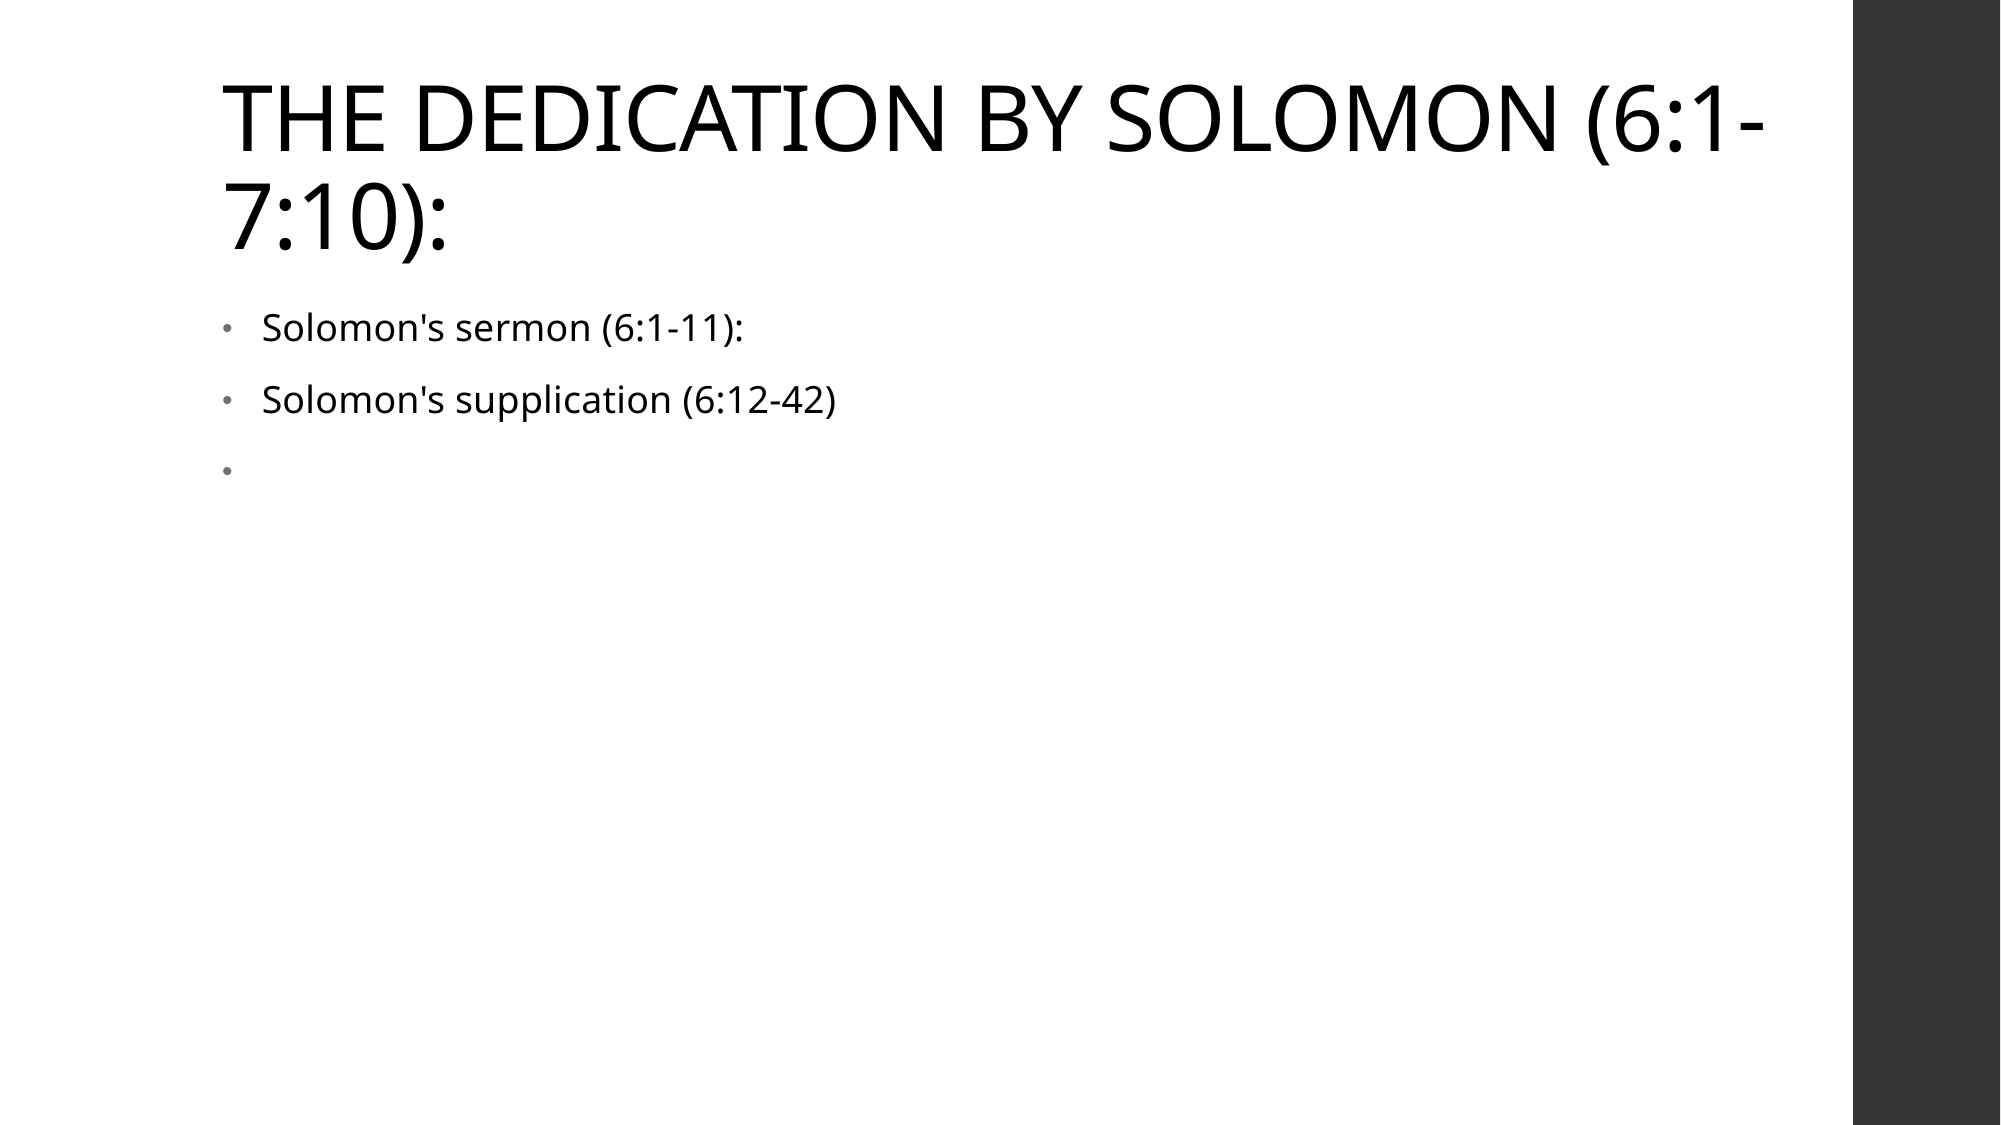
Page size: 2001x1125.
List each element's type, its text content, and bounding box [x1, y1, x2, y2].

title THE DEDICATION BY SOLOMON (6:1-7:10): [206, 60, 1797, 278]
list Solomon's sermon (6:1-11): Solomon's supplication (6:12-42) [206, 299, 1617, 1014]
